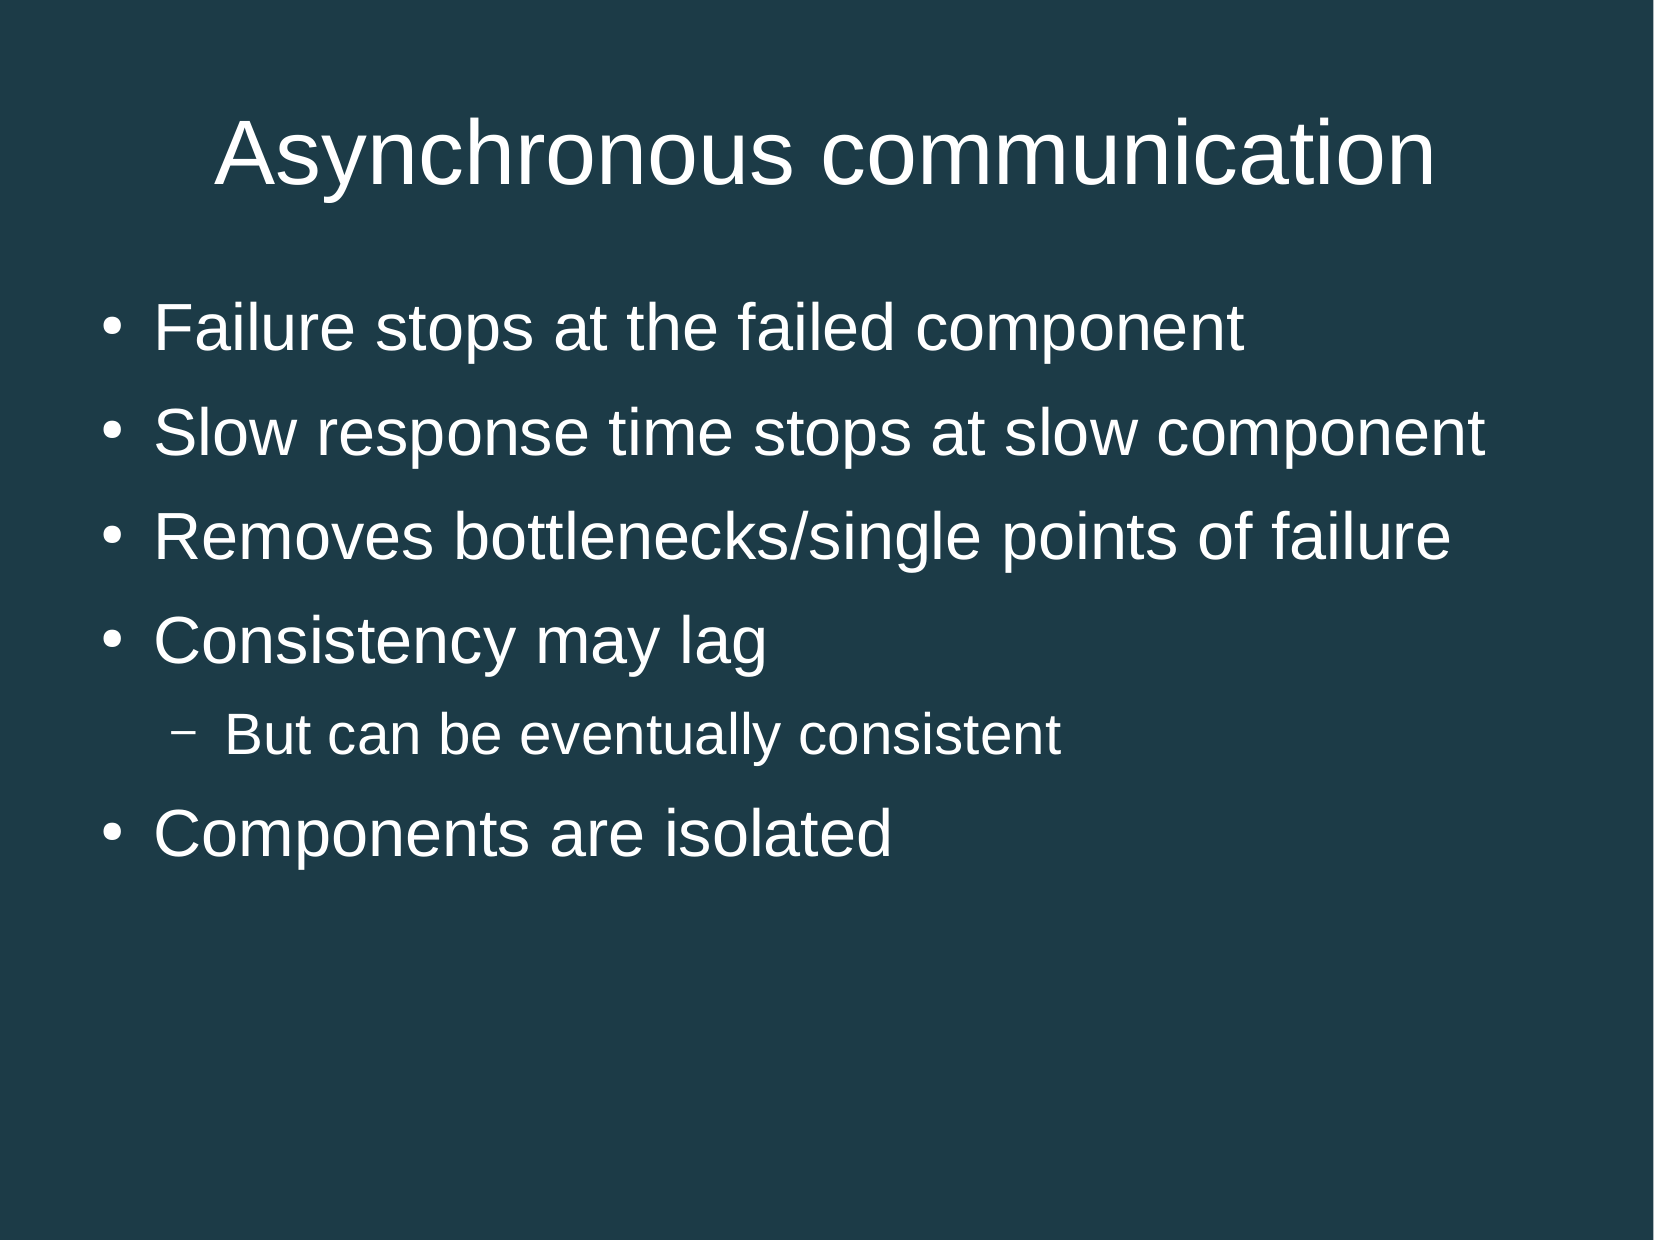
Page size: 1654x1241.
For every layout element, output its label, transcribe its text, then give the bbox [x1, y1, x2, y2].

title Asynchronous communication [82, 49, 1571, 257]
list Failure stops at the failed component Slow response time stops at slow component Removes bottlenecks/single points of failure Consistency may lag But can be eventually consistent Components are isolated [82, 290, 1571, 1010]
